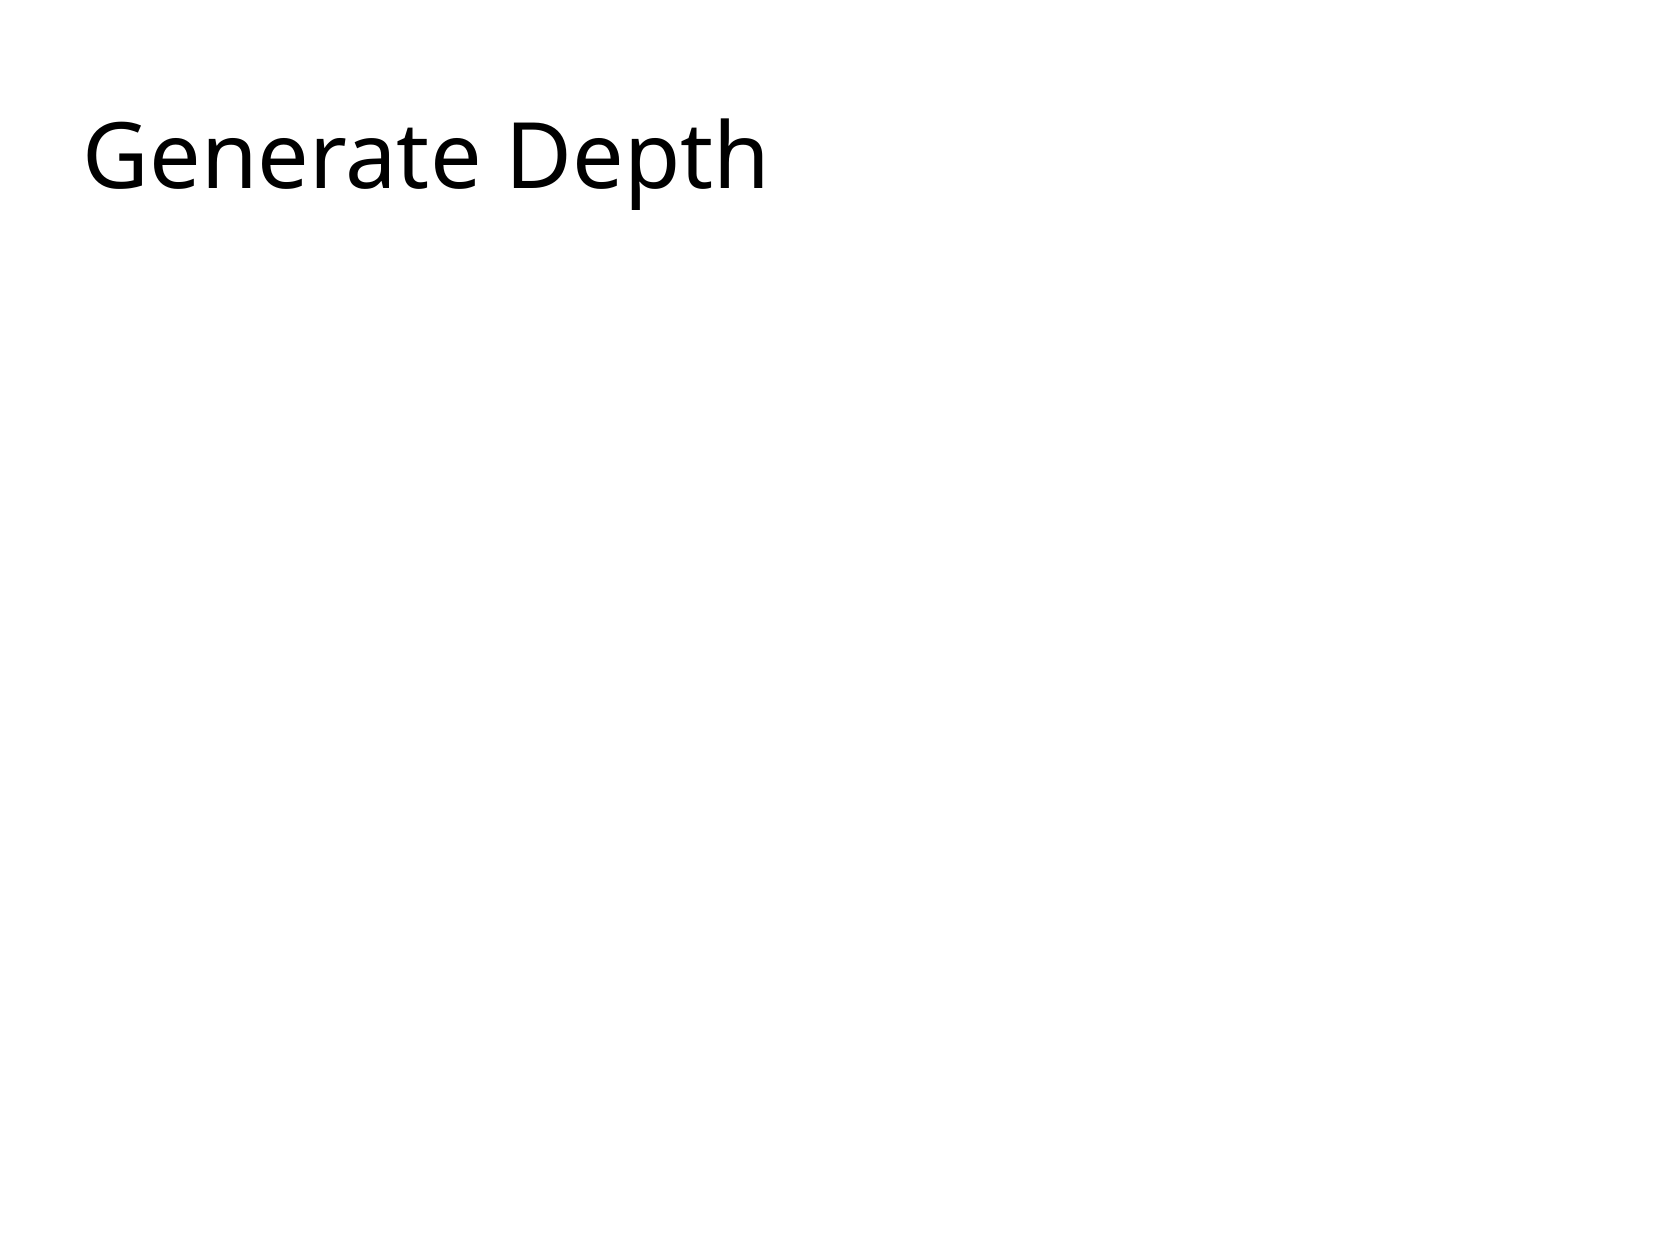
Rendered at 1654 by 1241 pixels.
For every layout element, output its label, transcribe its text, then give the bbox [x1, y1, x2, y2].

title Generate Depth [82, 49, 1571, 257]
